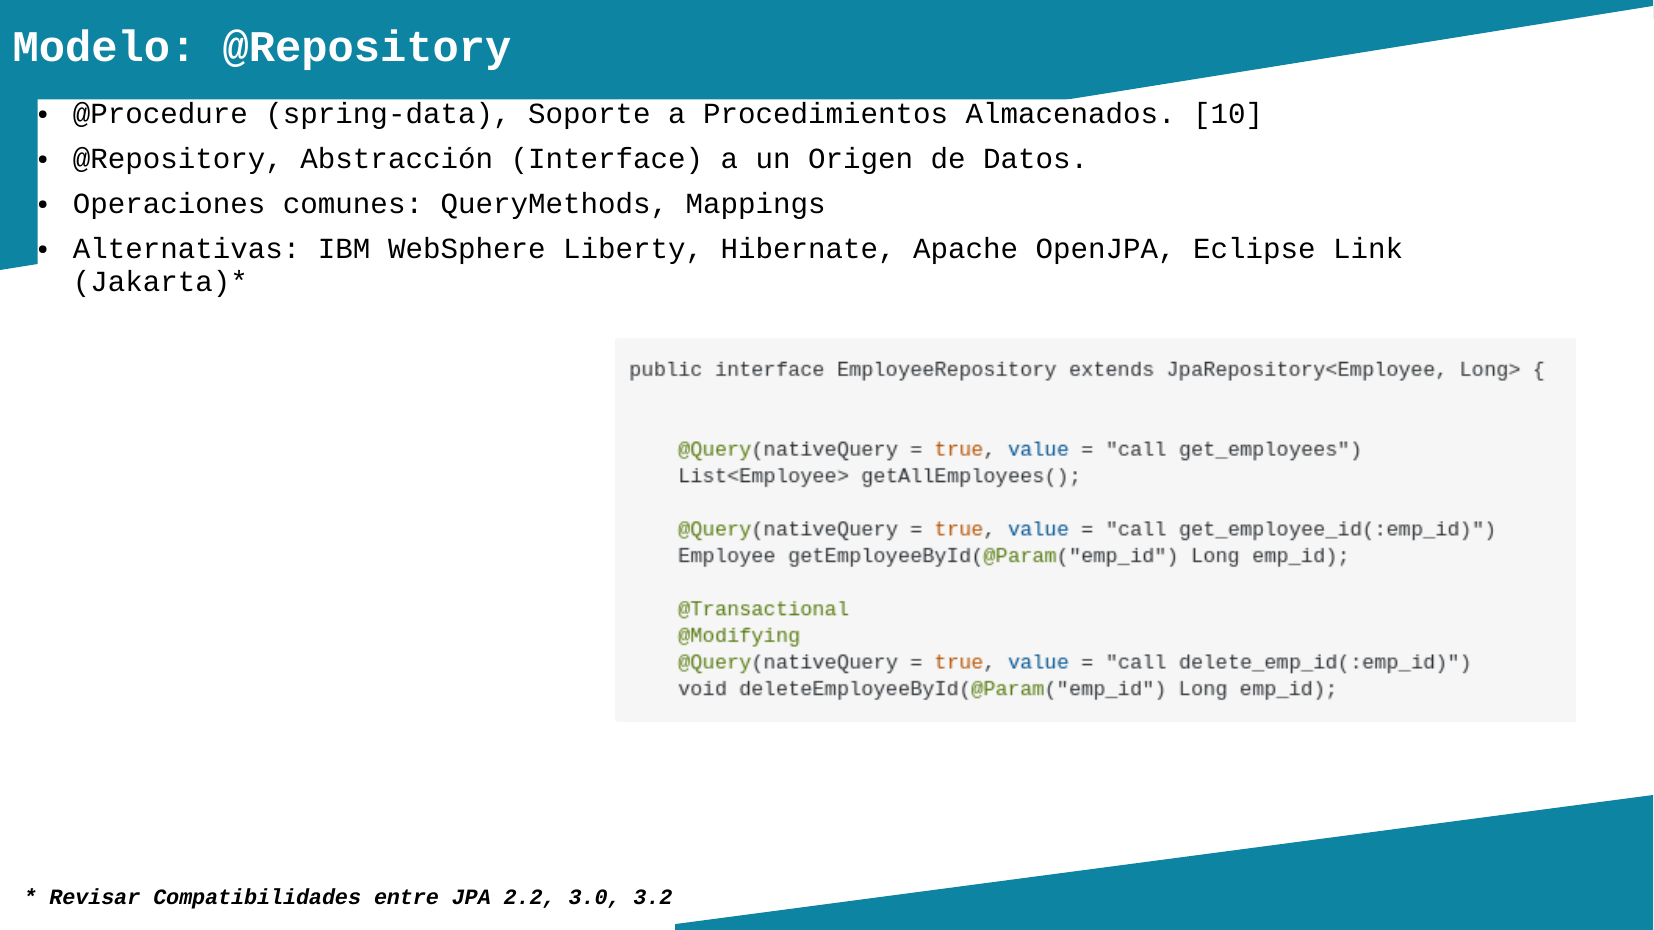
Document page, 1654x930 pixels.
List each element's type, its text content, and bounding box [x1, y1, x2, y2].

text_box * Revisar Compatibilidades entre JPA 2.2, 3.0, 3.2 [23, 917, 1637, 925]
title Modelo: @Repository [12, 67, 1501, 76]
subtitle @Procedure (spring-data), Soporte a Procedimientos Almacenados. [10] @Repository, Abstracción (Interface) a un Origen de Datos. Operaciones comunes: QueryMethods, Mappings Alternativas: IBM WebSphere Liberty, Hibernate, Apache OpenJPA, Eclipse Link (Jakarta)* [37, 269, 1526, 301]
picture [615, 337, 1576, 722]
